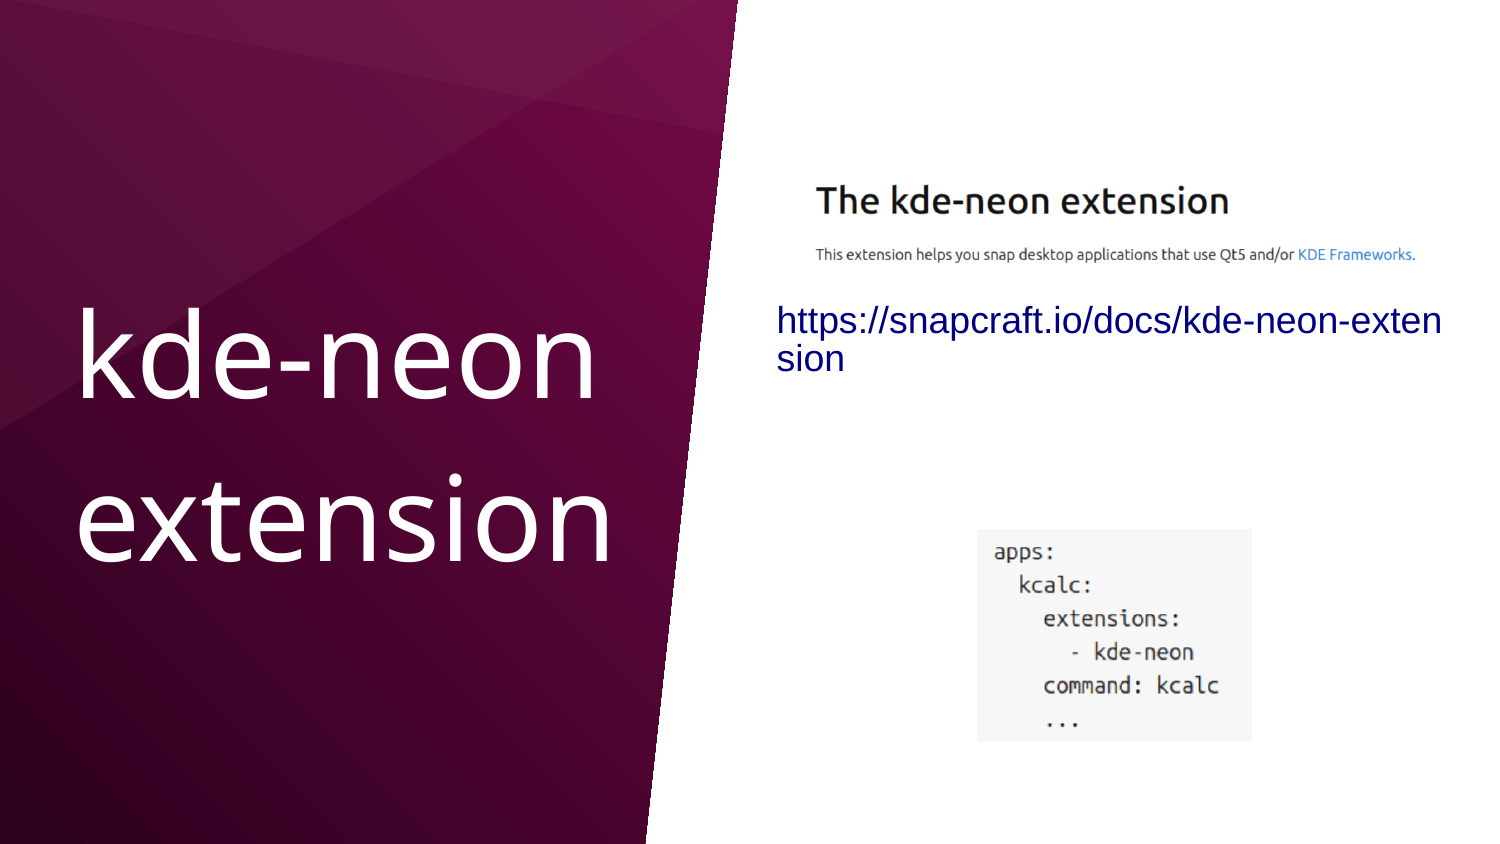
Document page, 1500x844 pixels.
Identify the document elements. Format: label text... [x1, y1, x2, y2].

picture [977, 529, 1252, 742]
text_box https://snapcraft.io/docs/kde-neon-extension [761, 281, 1467, 357]
title kde-neon extension [73, 203, 618, 641]
picture [798, 170, 1431, 270]
